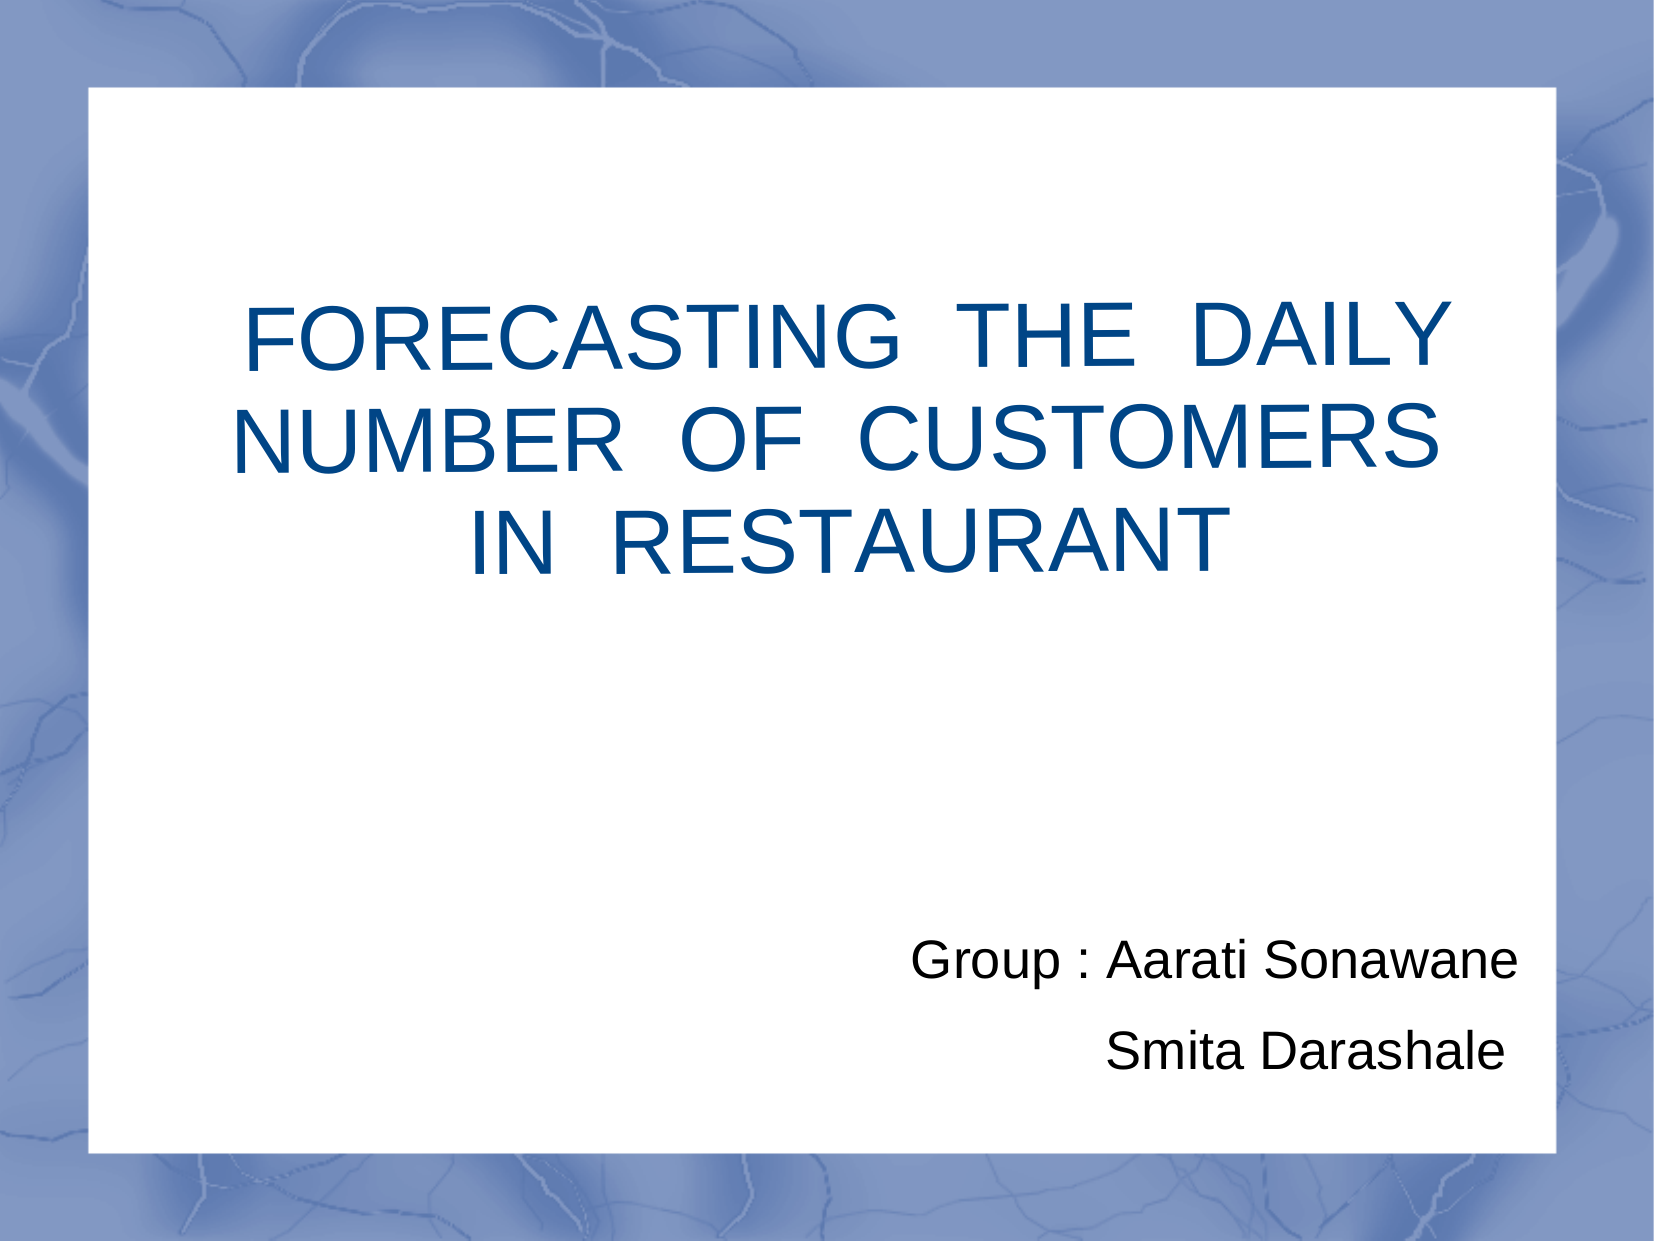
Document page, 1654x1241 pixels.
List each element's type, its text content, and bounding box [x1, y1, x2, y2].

list FORECASTING THE DAILY NUMBER OF CUSTOMERS IN RESTAURANT [133, 280, 1496, 834]
picture [0, 0, 1654, 1241]
list Group : Aarati Sonawane Smita Darashale [840, 930, 1561, 1145]
